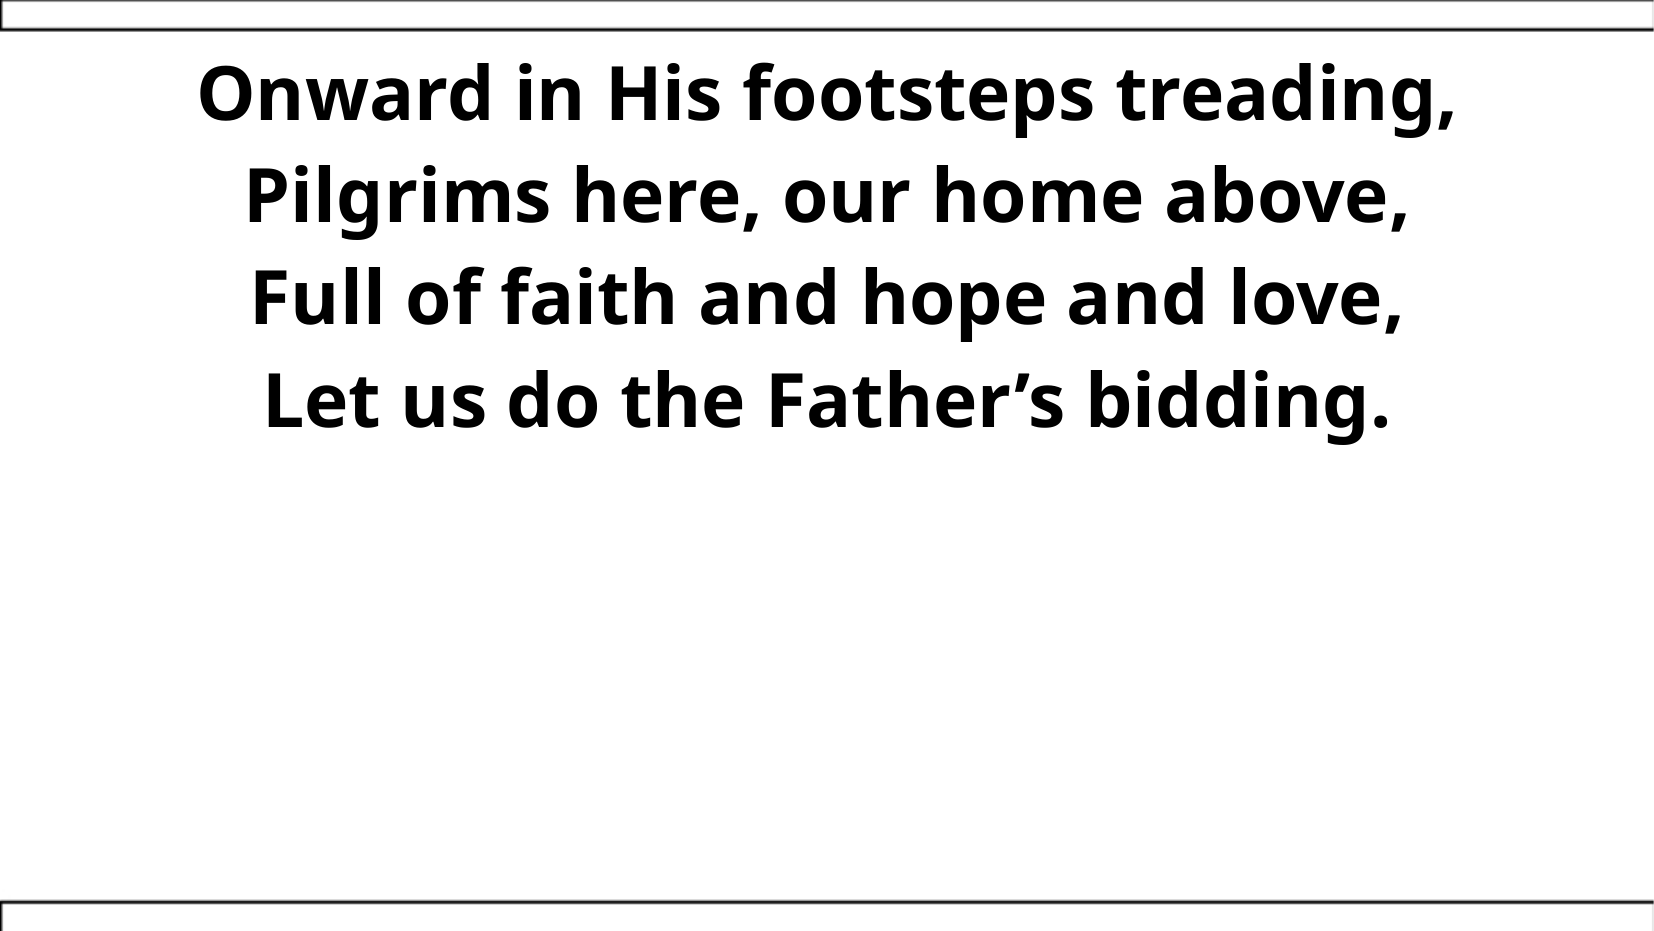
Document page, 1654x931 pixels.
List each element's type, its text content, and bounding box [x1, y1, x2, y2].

picture [0, 0, 1654, 931]
text_box Onward in His footsteps treading, Pilgrims here, our home above, Full of faith and hope and love, Let us do the Father’s bidding. [92, 32, 1563, 463]
